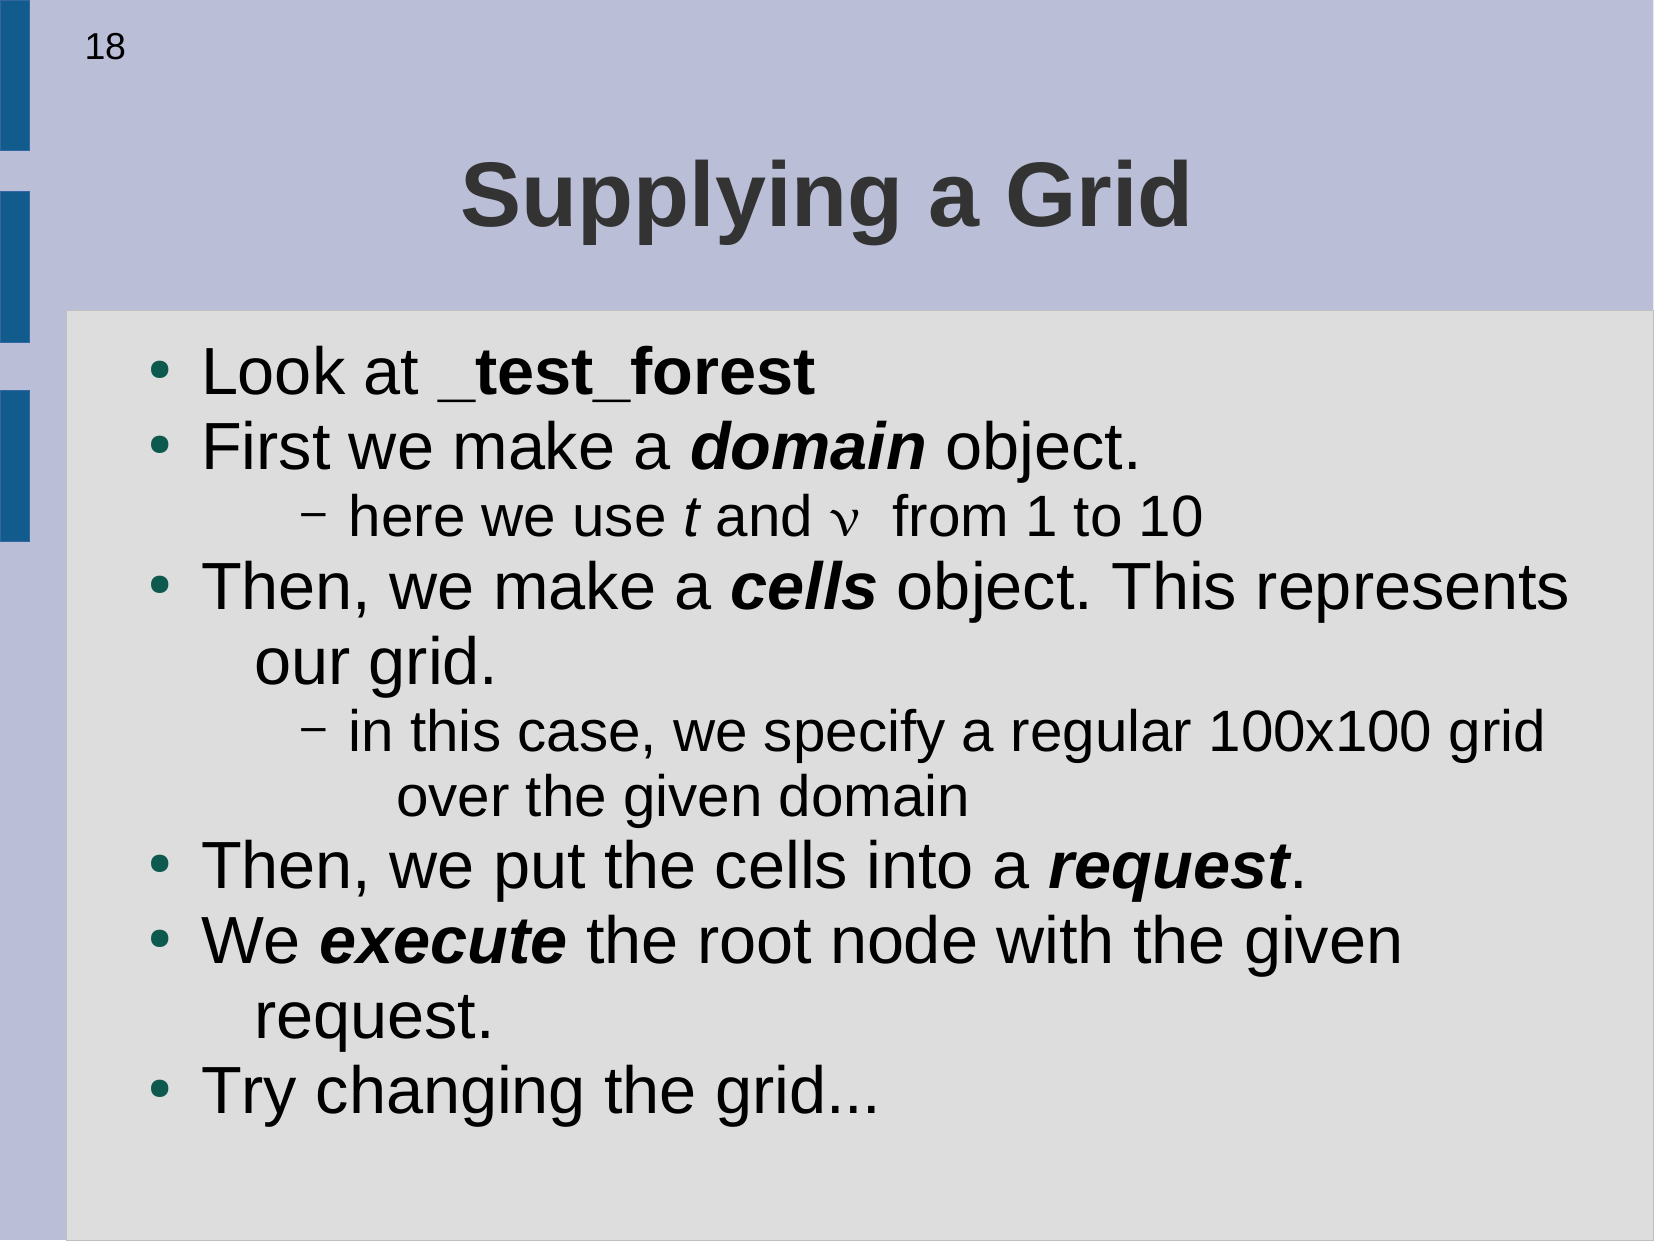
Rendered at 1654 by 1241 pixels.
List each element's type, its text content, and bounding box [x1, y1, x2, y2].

text_box <number> [69, 18, 271, 92]
list Look at _test_forest First we make a domain object. here we use t and  from 1 to 10 Then, we make a cells object. This represents our grid. in this case, we specify a regular 100x100 grid over the given domain Then, we put the cells into a request. We execute the root node with the given request. Try changing the grid... [112, 334, 1622, 1135]
title Supplying a Grid [121, 91, 1534, 299]
